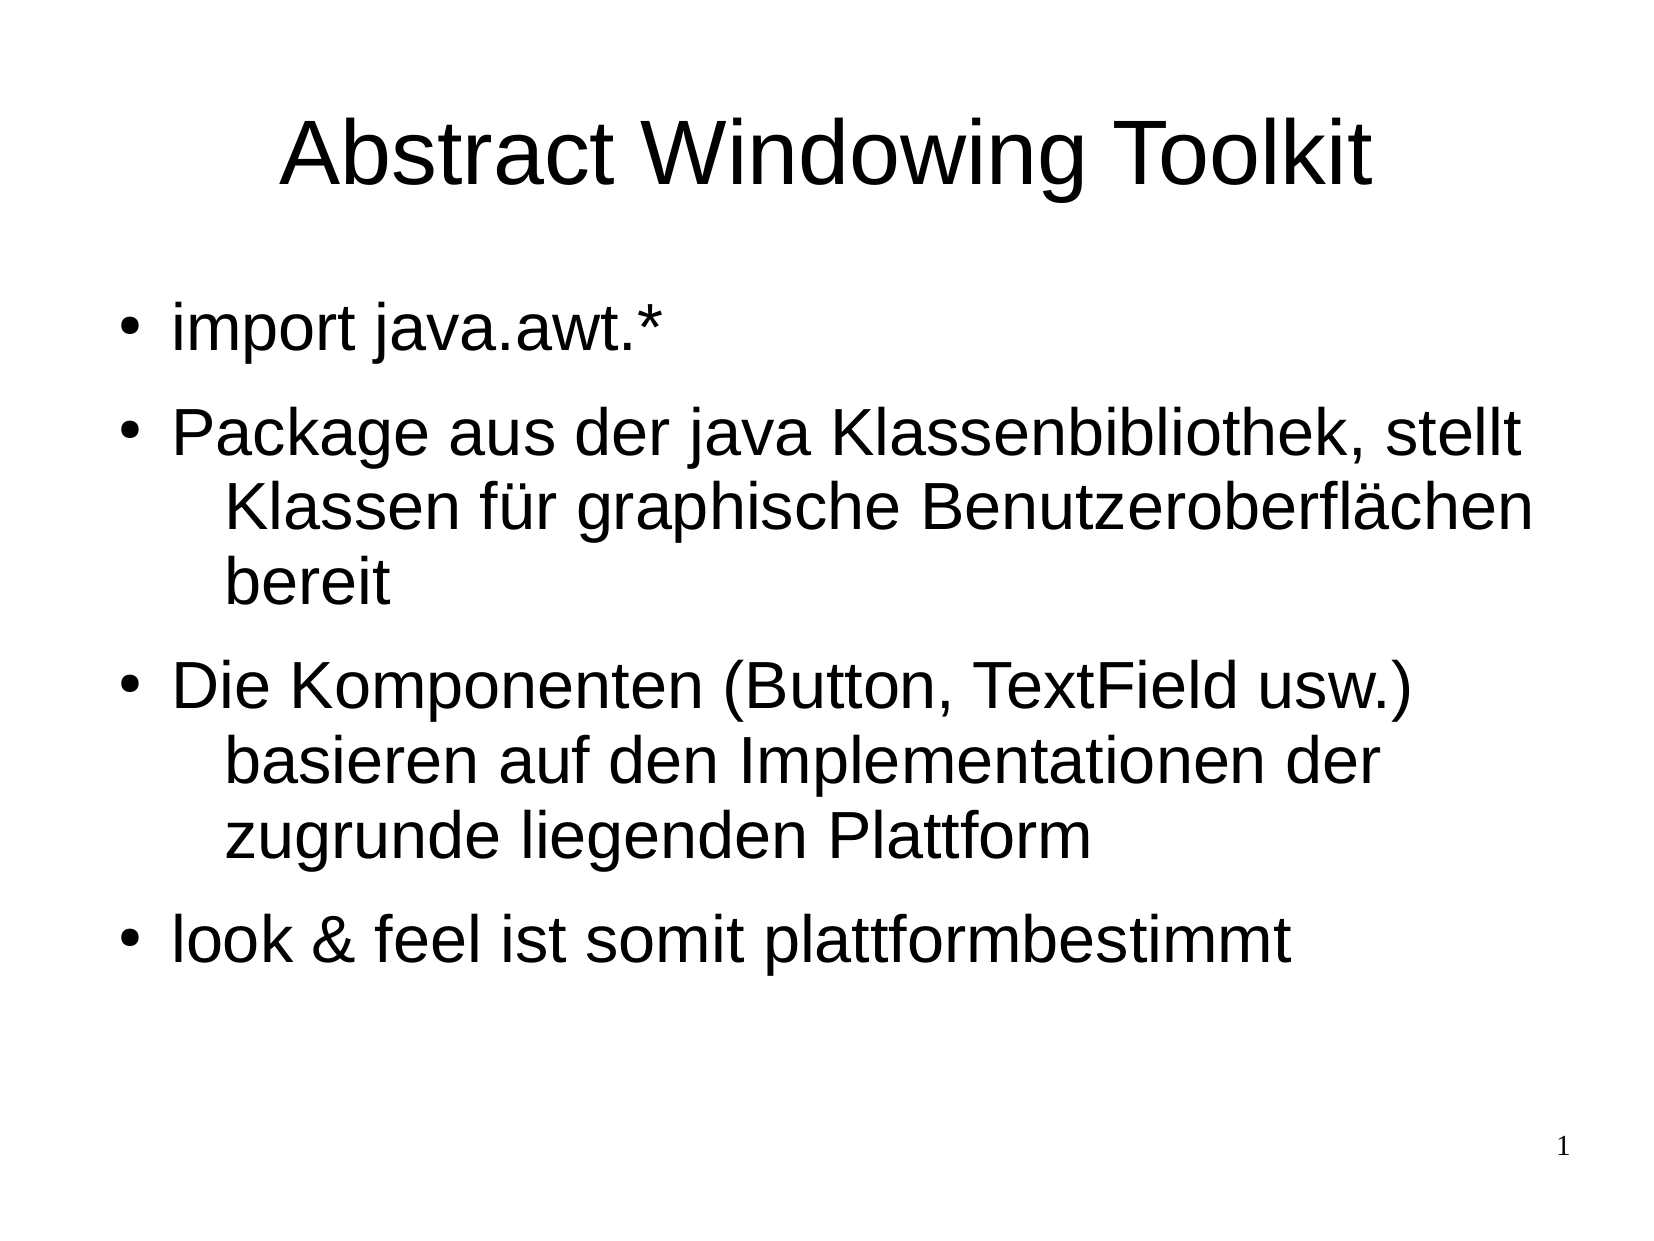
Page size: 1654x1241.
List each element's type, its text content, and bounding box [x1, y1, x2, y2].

list import java.awt.* Package aus der java Klassenbibliothek, stellt Klassen für graphische Benutzeroberflächen bereit Die Komponenten (Button, TextField usw.) basieren auf den Implementationen der zugrunde liegenden Plattform look & feel ist somit plattformbestimmt [82, 290, 1571, 1109]
title Abstract Windowing Toolkit [82, 56, 1571, 250]
